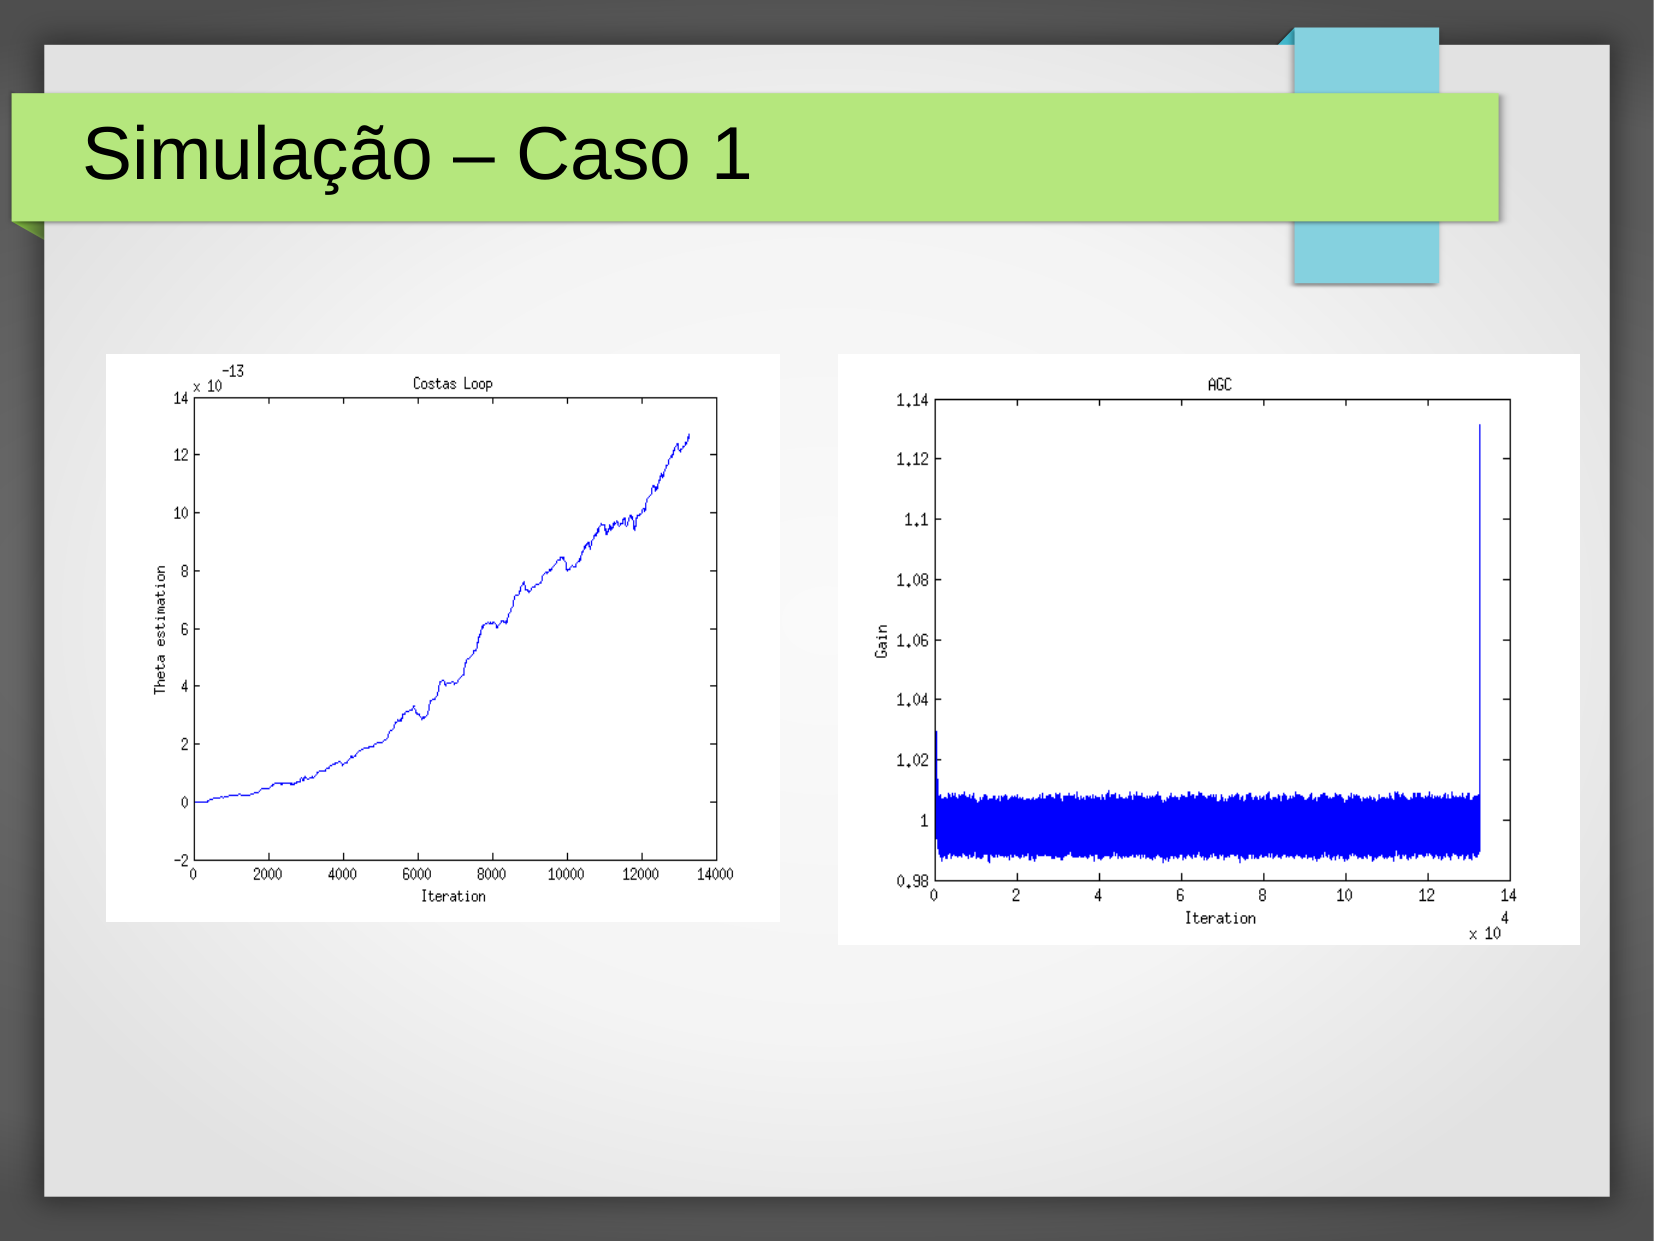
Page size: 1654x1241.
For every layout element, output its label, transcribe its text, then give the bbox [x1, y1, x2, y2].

picture [0, 0, 1654, 1241]
title Simulação – Caso 1 [82, 94, 1264, 213]
